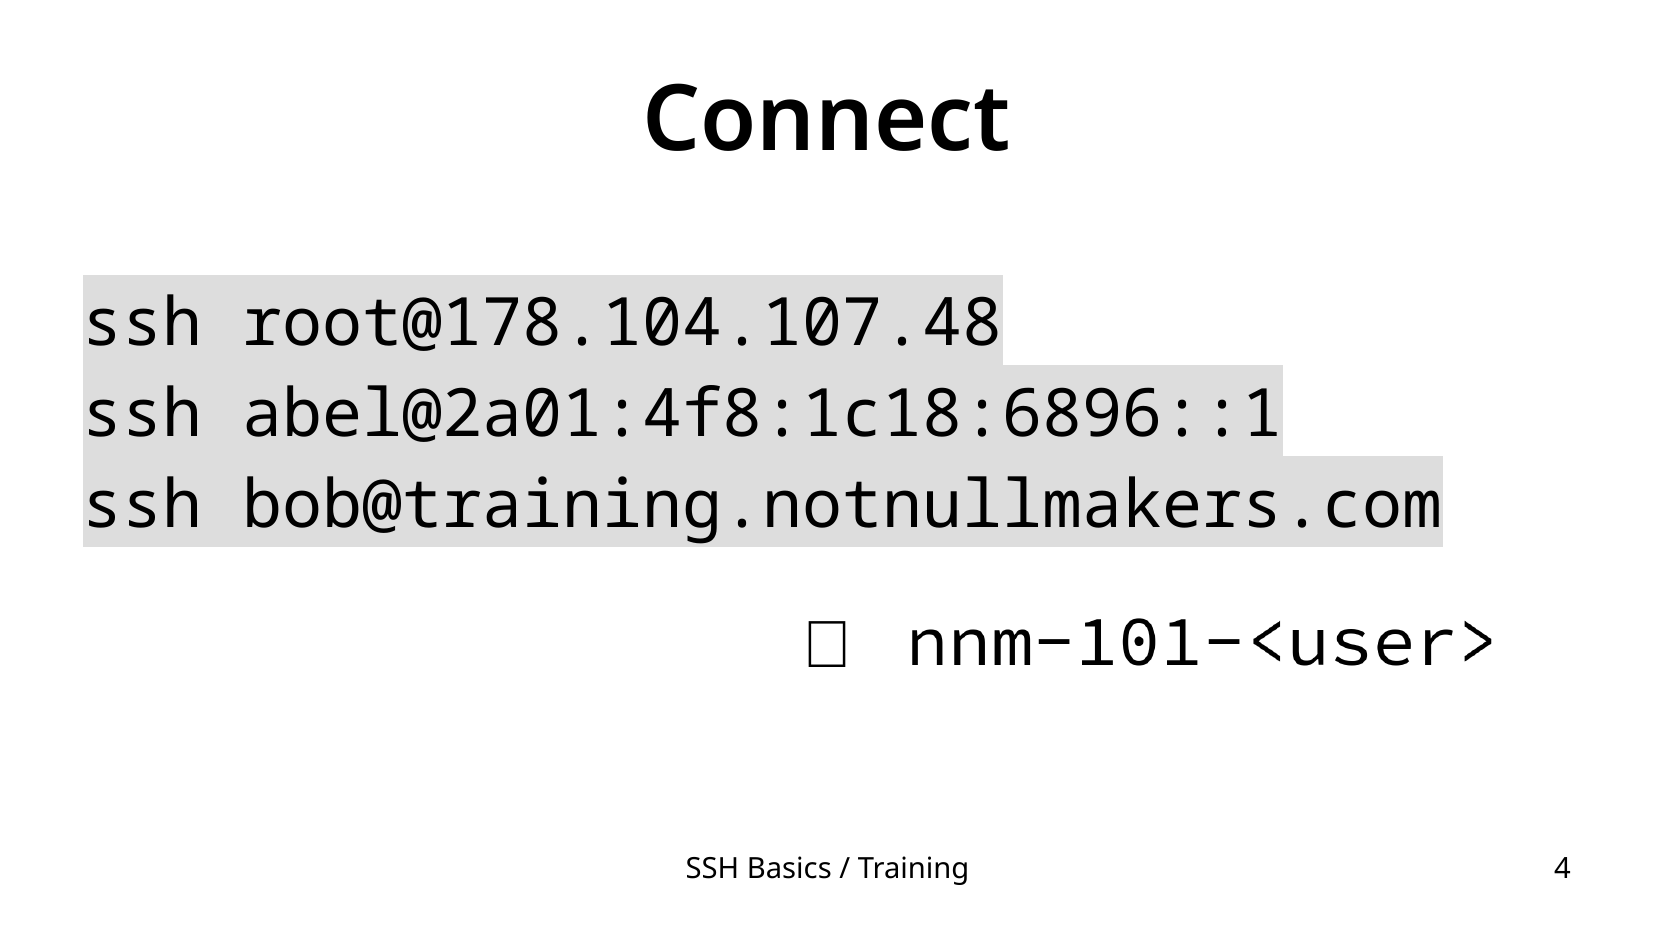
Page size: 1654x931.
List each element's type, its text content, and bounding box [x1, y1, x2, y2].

text_box 🤫 [787, 600, 938, 690]
subtitle ssh root@178.104.107.48 ssh abel@2a01:4f8:1c18:6896::1 ssh bob@training.notnullmakers.com [82, 274, 1571, 657]
picture [900, 599, 1501, 682]
title Connect [82, 37, 1571, 193]
